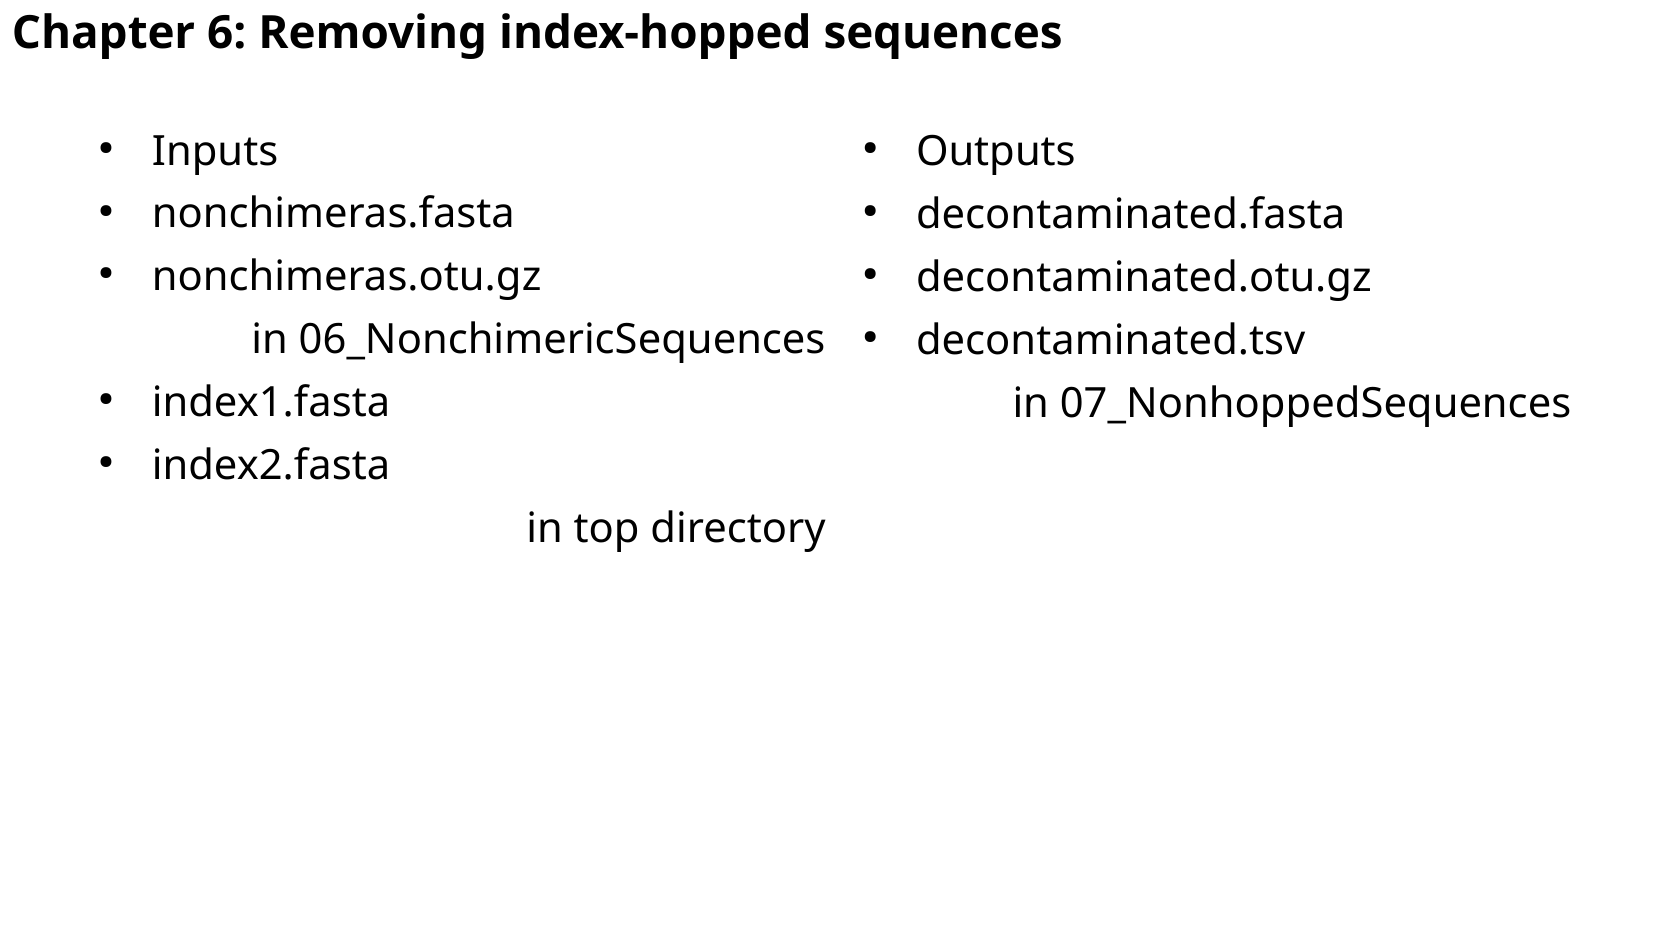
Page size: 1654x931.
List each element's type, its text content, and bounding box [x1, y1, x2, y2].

list Outputs decontaminated.fasta decontaminated.otu.gz decontaminated.tsv in 07_NonhoppedSequences [845, 120, 1572, 759]
list Inputs nonchimeras.fasta nonchimeras.otu.gz in 06_NonchimericSequences index1.fasta index2.fasta in top directory [81, 120, 826, 809]
title Chapter 6: Removing index-hopped sequences [11, 0, 1642, 130]
